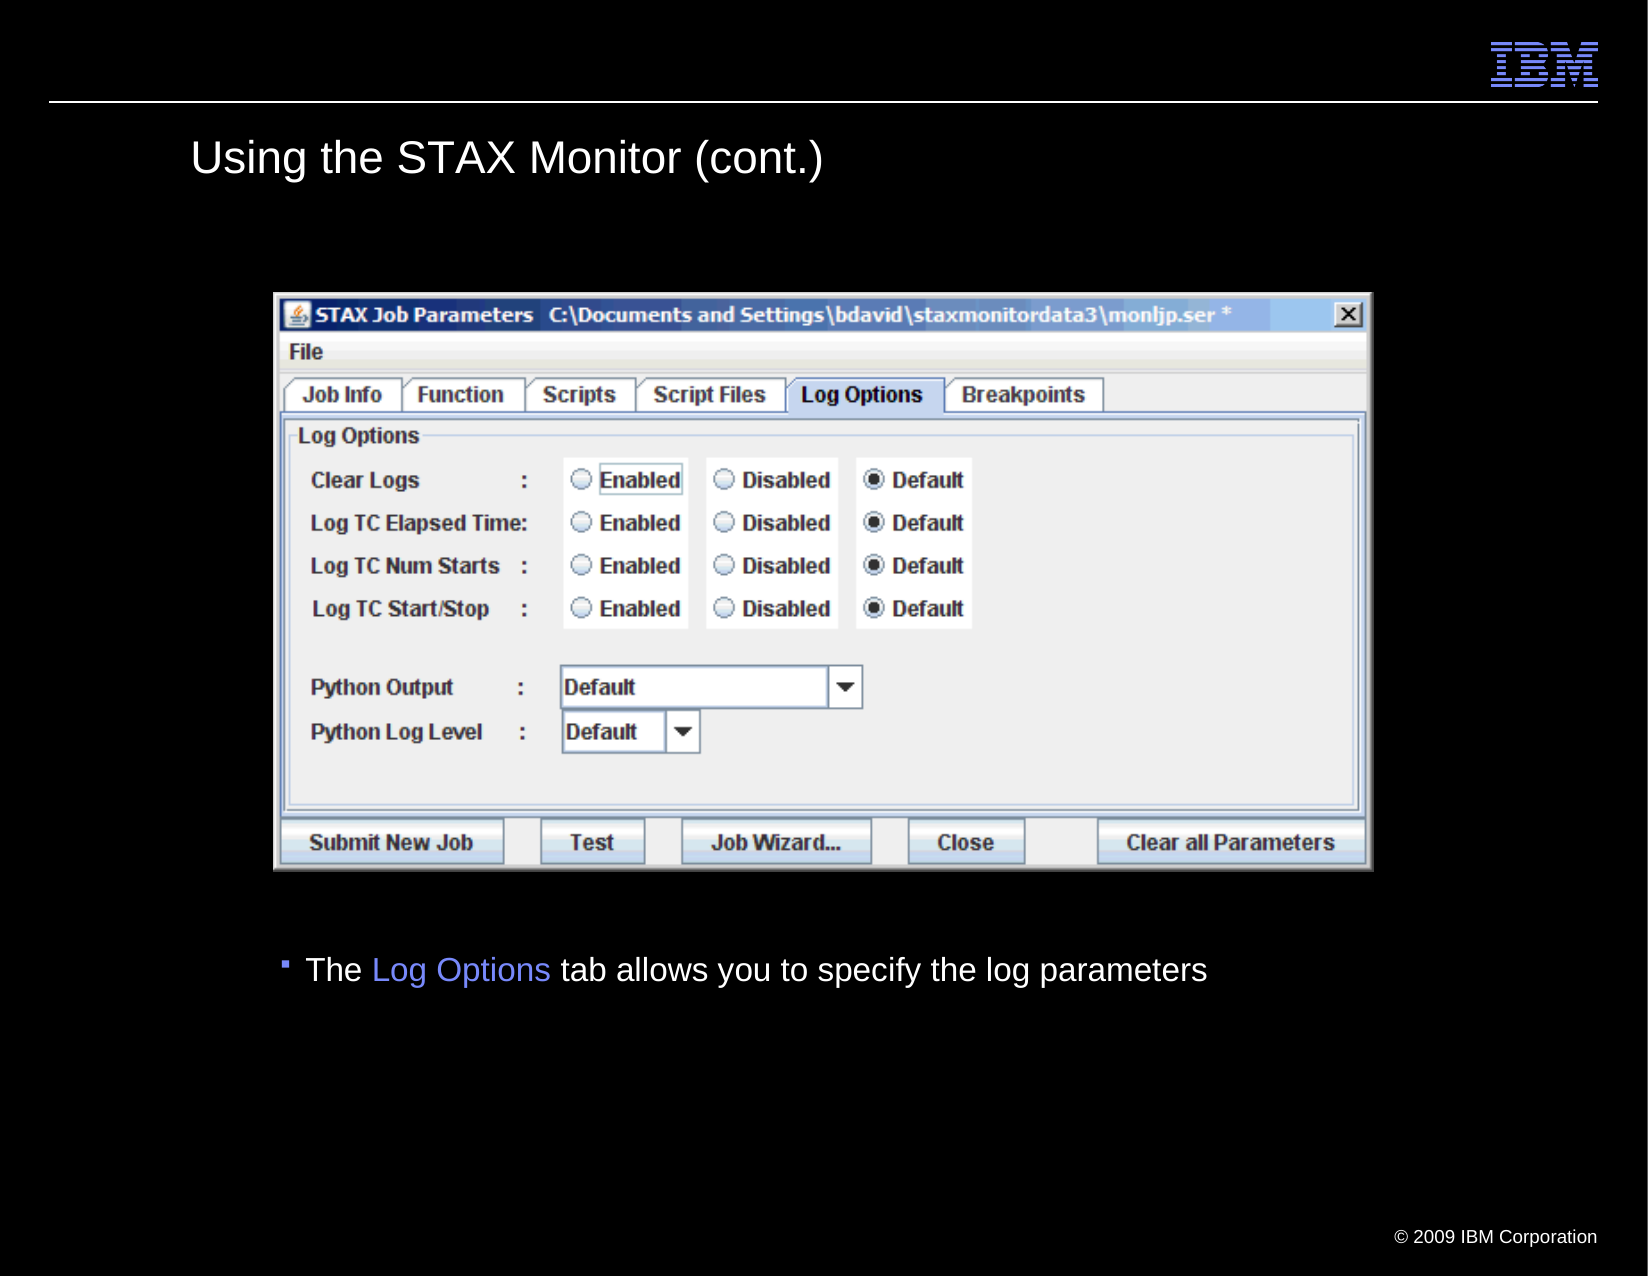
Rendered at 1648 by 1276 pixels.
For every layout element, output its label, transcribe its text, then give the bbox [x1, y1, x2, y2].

text_box The Log Options tab allows you to specify the log parameters [219, 219, 1570, 988]
picture [1491, 42, 1598, 87]
title Using the STAX Monitor (cont.) [173, 125, 1648, 219]
picture [273, 292, 1374, 872]
